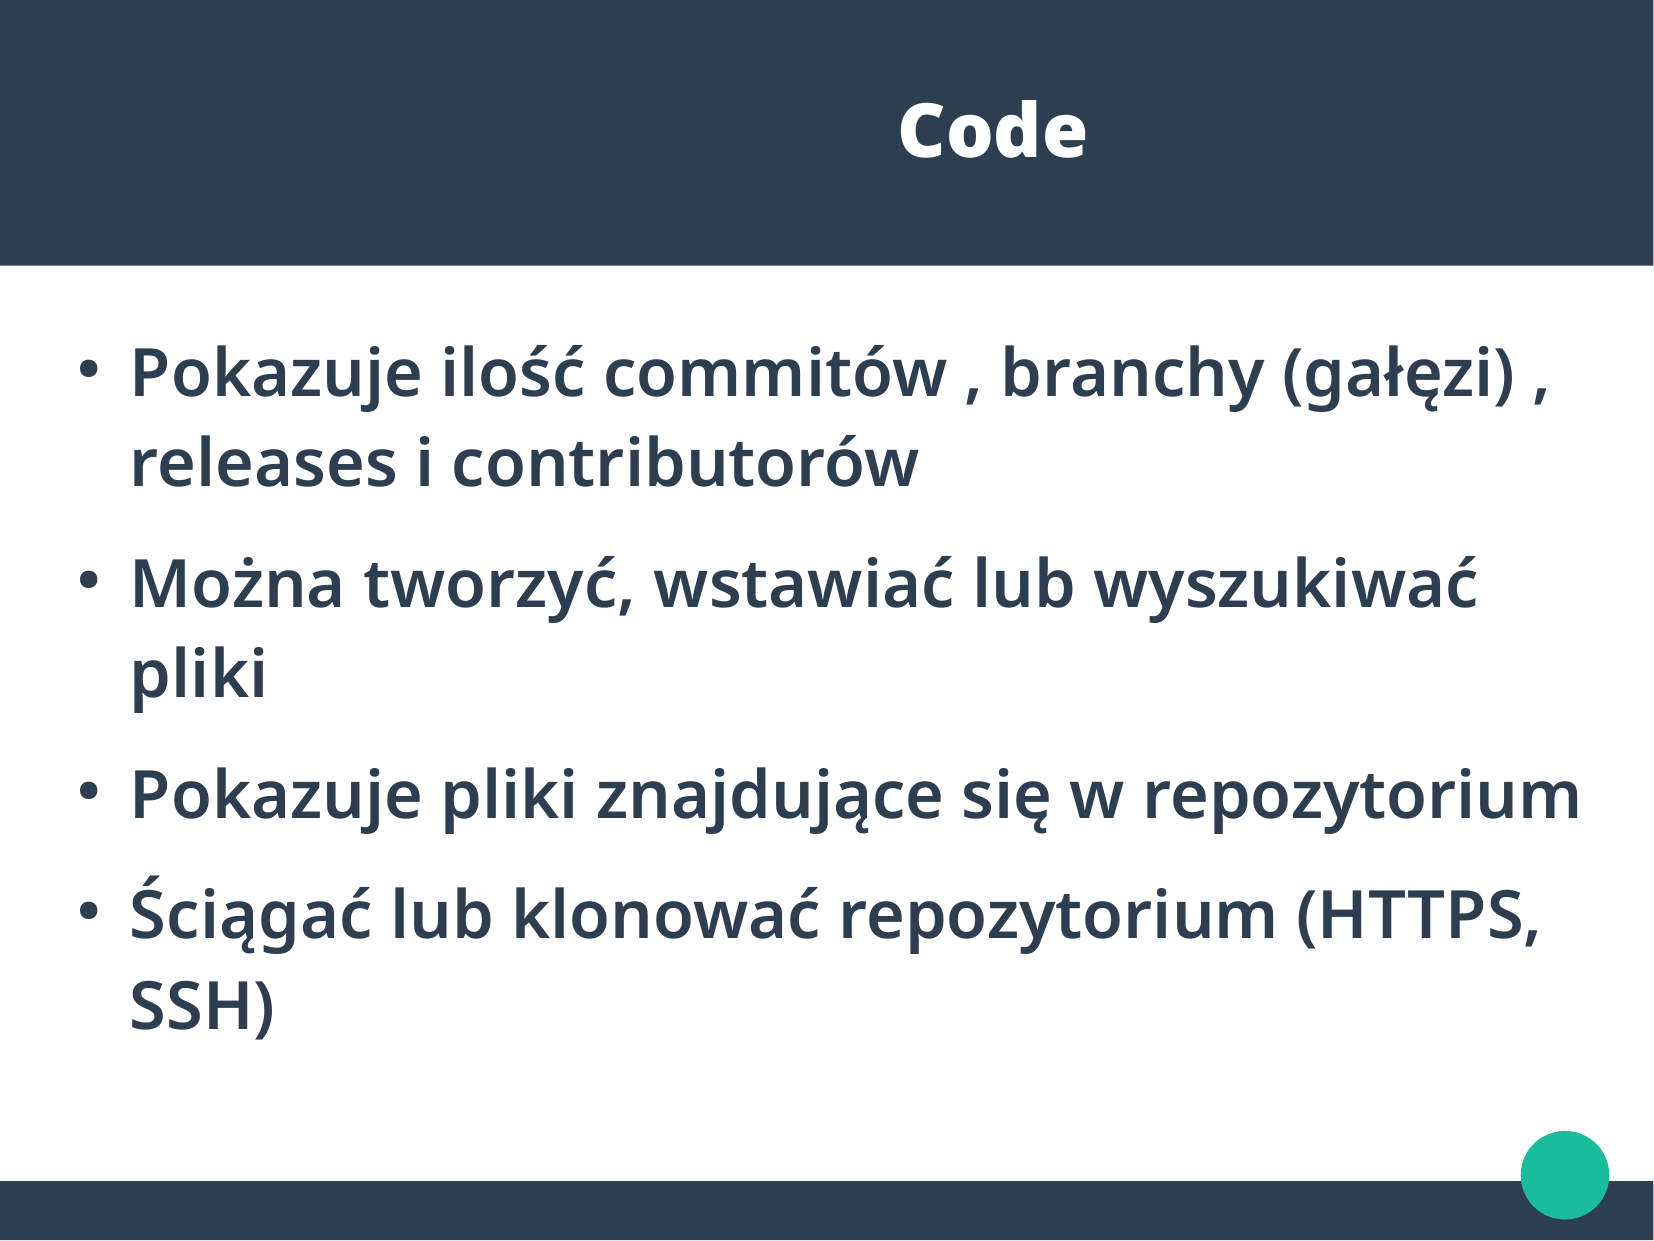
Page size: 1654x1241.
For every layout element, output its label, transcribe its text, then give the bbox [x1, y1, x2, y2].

list Pokazuje ilość commitów , branchy (gałęzi) , releases i contributorów Można tworzyć, wstawiać lub wyszukiwać pliki Pokazuje pliki znajdujące się w repozytorium Ściągać lub klonować repozytorium (HTTPS, SSH) [59, 324, 1595, 1152]
title Code [59, 49, 1595, 207]
